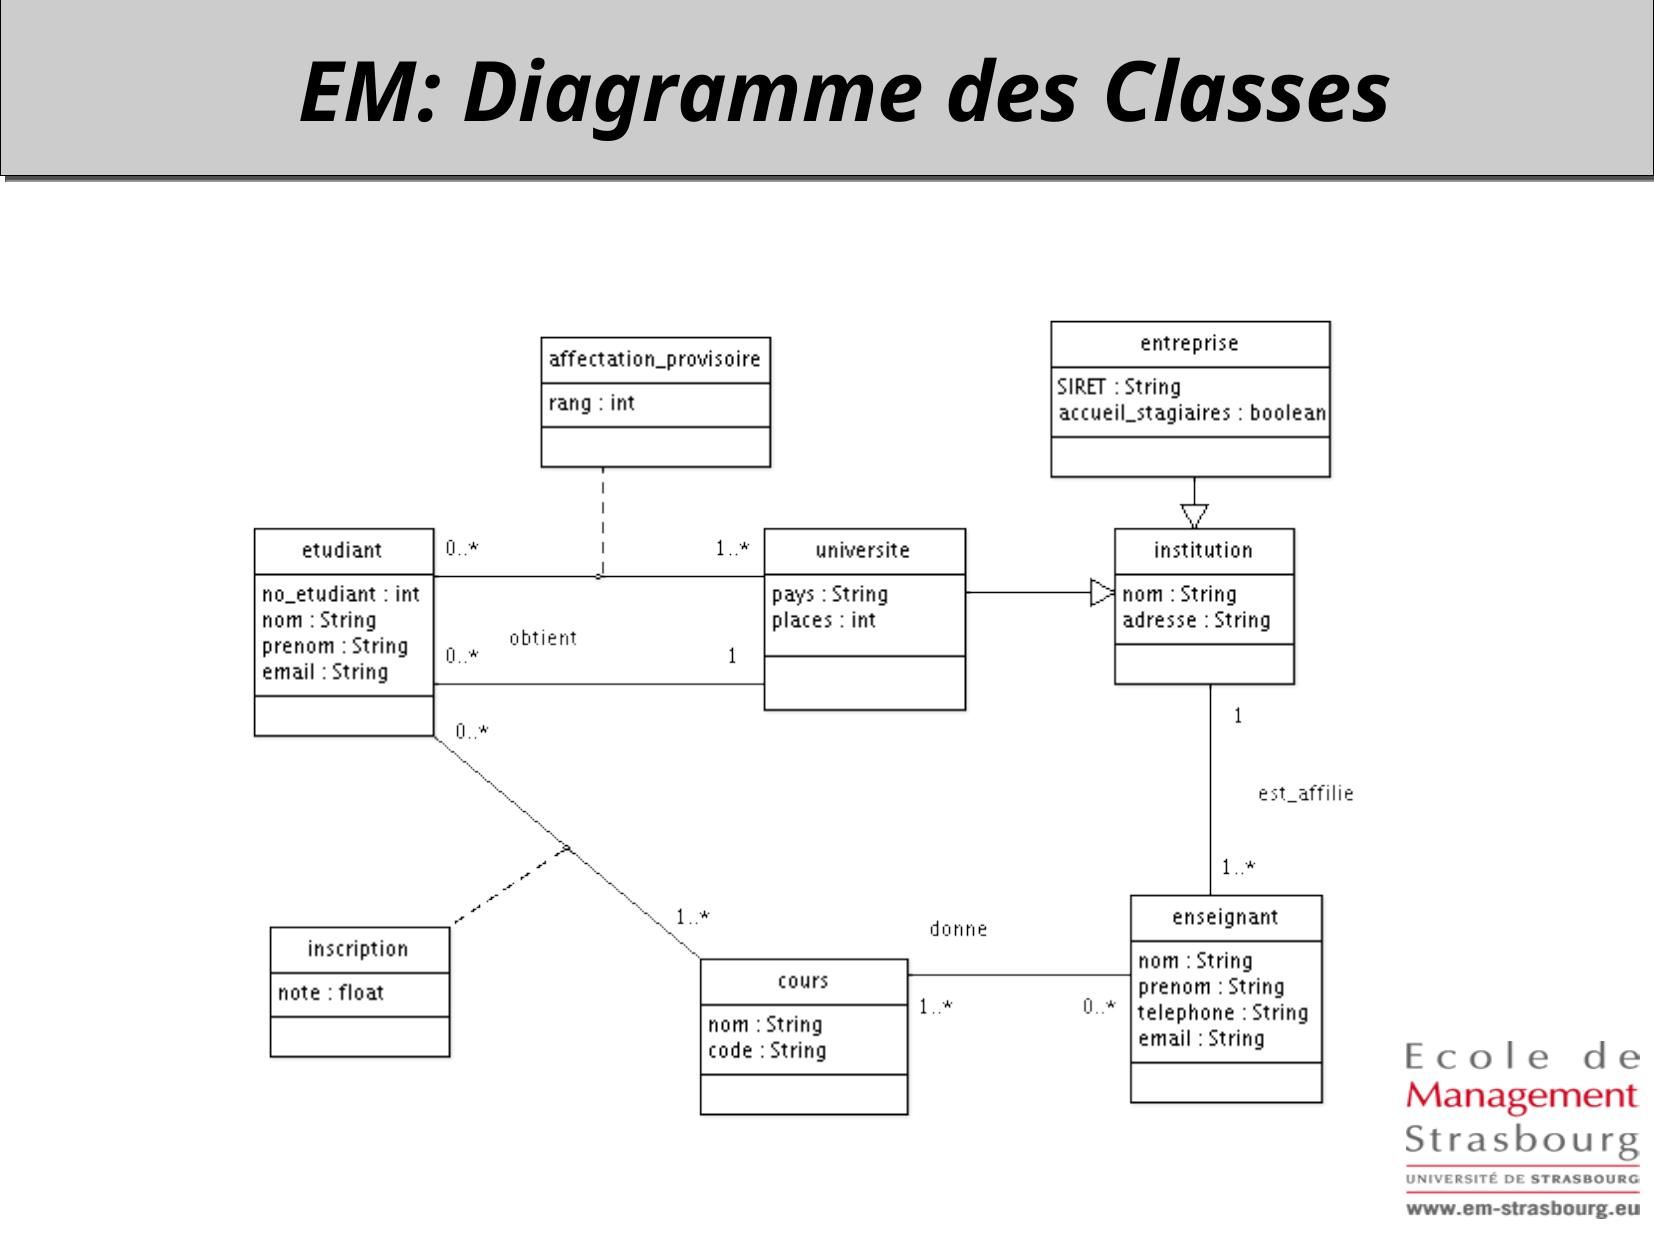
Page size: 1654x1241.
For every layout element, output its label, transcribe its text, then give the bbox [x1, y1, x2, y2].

title EM: Diagramme des Classes [139, 37, 1552, 255]
picture [246, 313, 1640, 1219]
